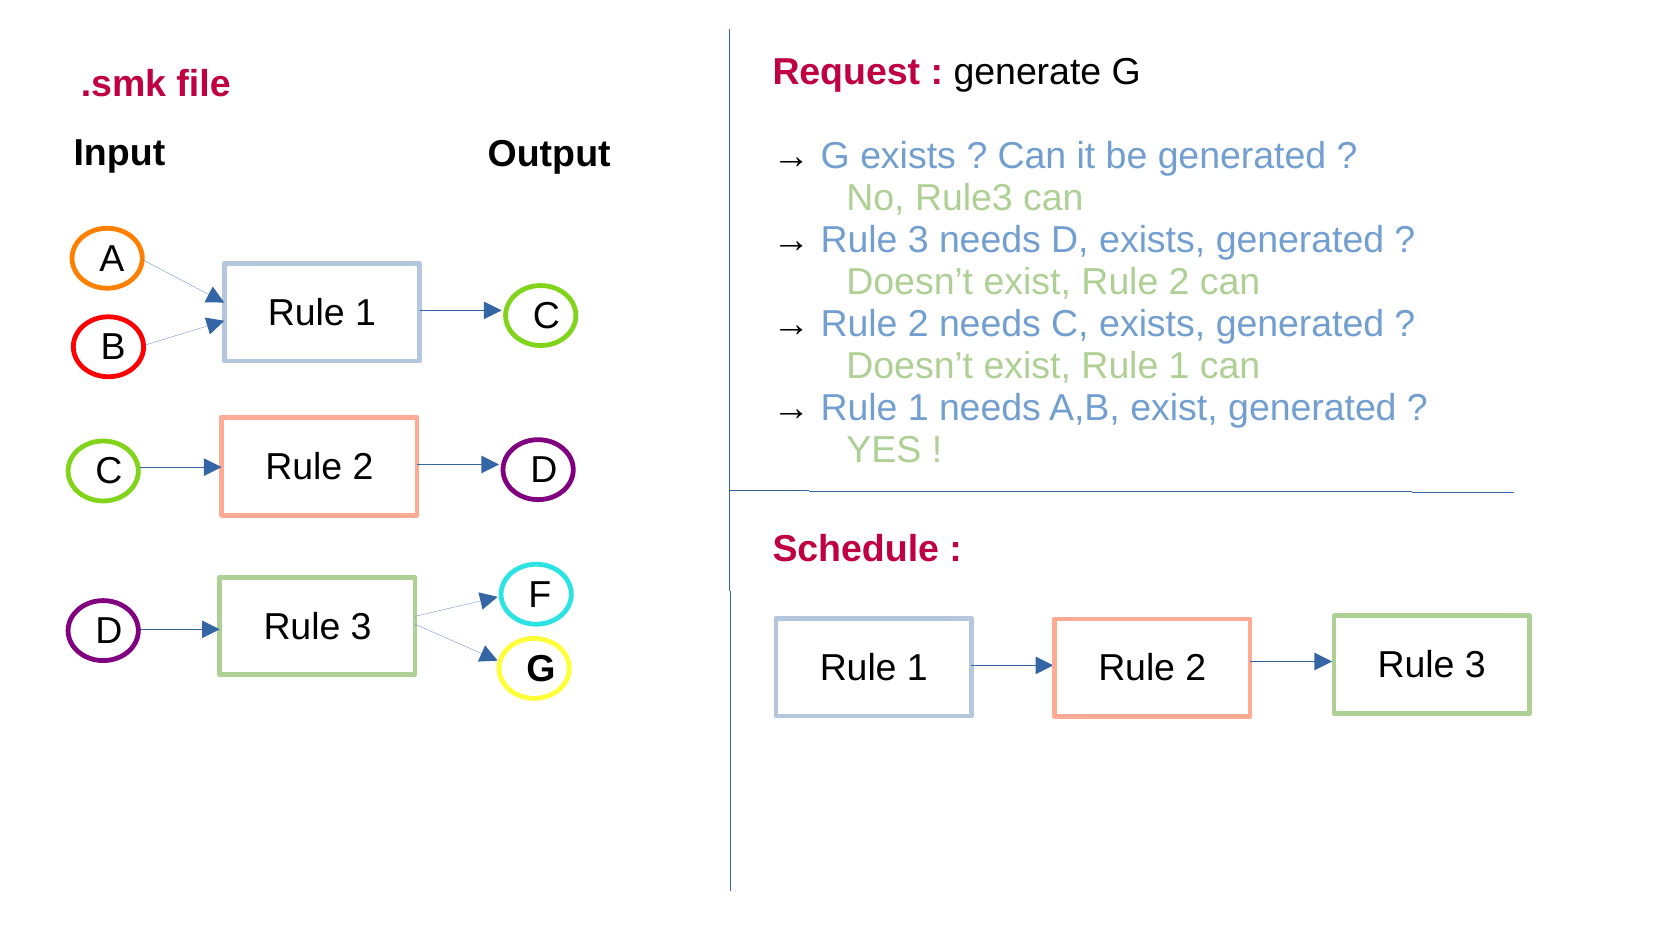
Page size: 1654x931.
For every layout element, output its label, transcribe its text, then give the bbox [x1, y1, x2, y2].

text_box Rule 1 [224, 263, 420, 362]
text_box Request : generate G → G exists ? Can it be generated ? No, Rule3 can → Rule 3 needs D, exists, generated ? Doesn’t exist, Rule 2 can → Rule 2 needs C, exists, generated ? Doesn’t exist, Rule 1 can → Rule 1 needs A,B, exist, generated ? YES ! [757, 42, 1495, 520]
text_box Output [472, 125, 628, 225]
text_box Rule 1 [776, 618, 972, 717]
text_box Rule 2 [1054, 618, 1251, 717]
text_box G [499, 638, 570, 699]
text_box B [73, 316, 144, 377]
text_box Rule 2 [221, 417, 418, 516]
text_box D [502, 439, 574, 500]
text_box Rule 3 [1333, 615, 1530, 714]
text_box Input [58, 124, 205, 182]
text_box F [501, 564, 572, 625]
text_box .smk file [66, 54, 465, 112]
text_box C [505, 285, 576, 346]
text_box A [71, 228, 143, 289]
text_box C [68, 440, 139, 501]
text_box D [68, 600, 139, 661]
text_box Rule 3 [219, 577, 416, 675]
text_box Schedule : [757, 519, 1156, 577]
